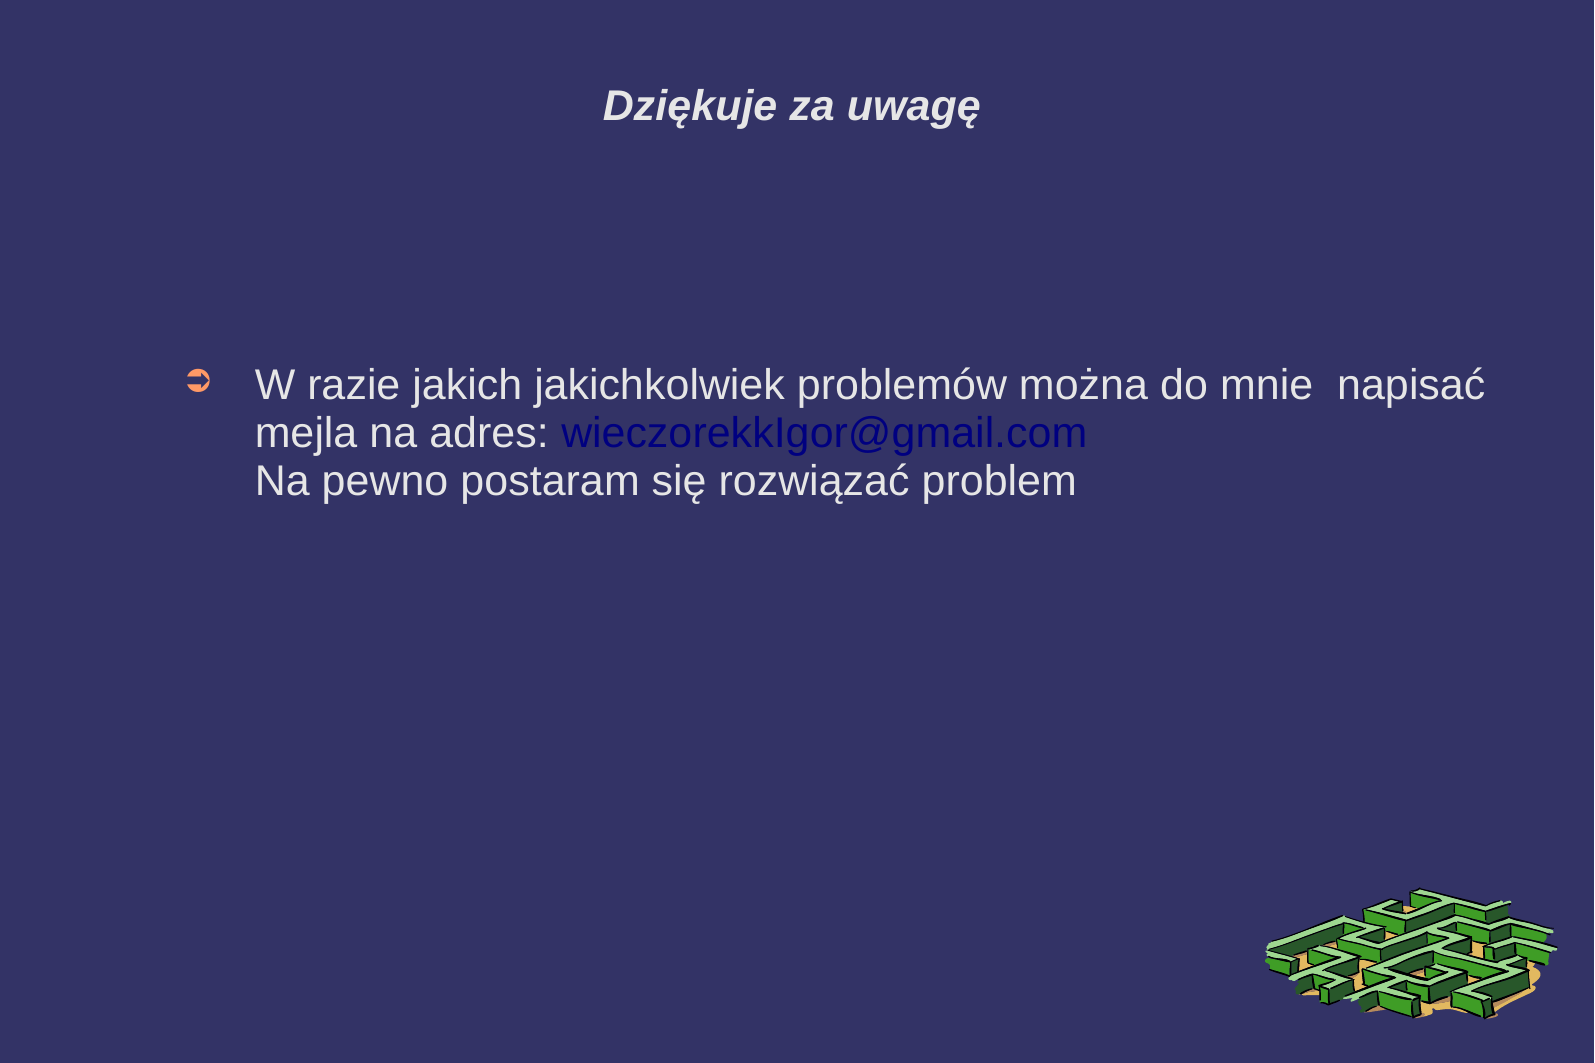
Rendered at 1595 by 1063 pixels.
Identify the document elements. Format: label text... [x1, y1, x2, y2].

title Dziękuje za uwagę [117, 16, 1479, 194]
list W razie jakich jakichkolwiek problemów można do mnie napisać mejla na adres: wieczorekkIgor@gmail.com Na pewno postaram się rozwiązać problem [172, 312, 1514, 983]
